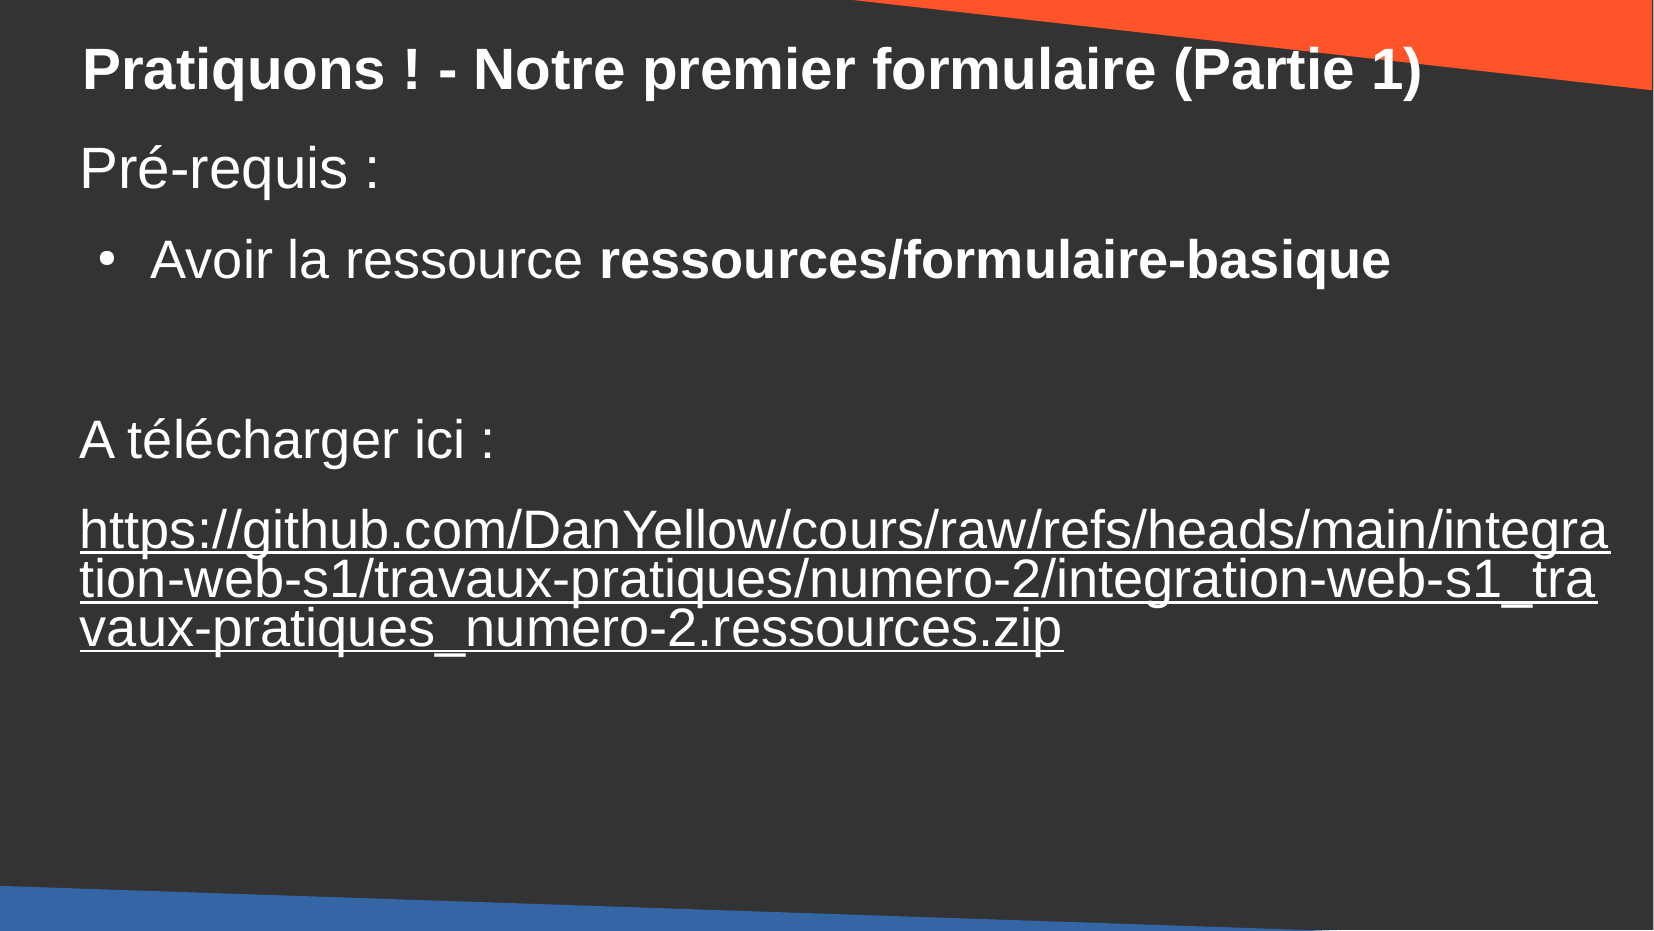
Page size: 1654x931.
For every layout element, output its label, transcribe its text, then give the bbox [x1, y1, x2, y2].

text_box [852, 0, 1652, 91]
list Pré-requis : Avoir la ressource ressources/formulaire-basique A télécharger ici : https://github.com/DanYellow/cours/raw/refs/heads/main/integration-web-s1/travaux-pratiques/numero-2/integration-web-s1_travaux-pratiques_numero-2.ressources.zip [79, 135, 1619, 721]
title Pratiquons ! - Notre premier formulaire (Partie 1) [82, 37, 1571, 114]
text_box [0, 885, 1337, 931]
